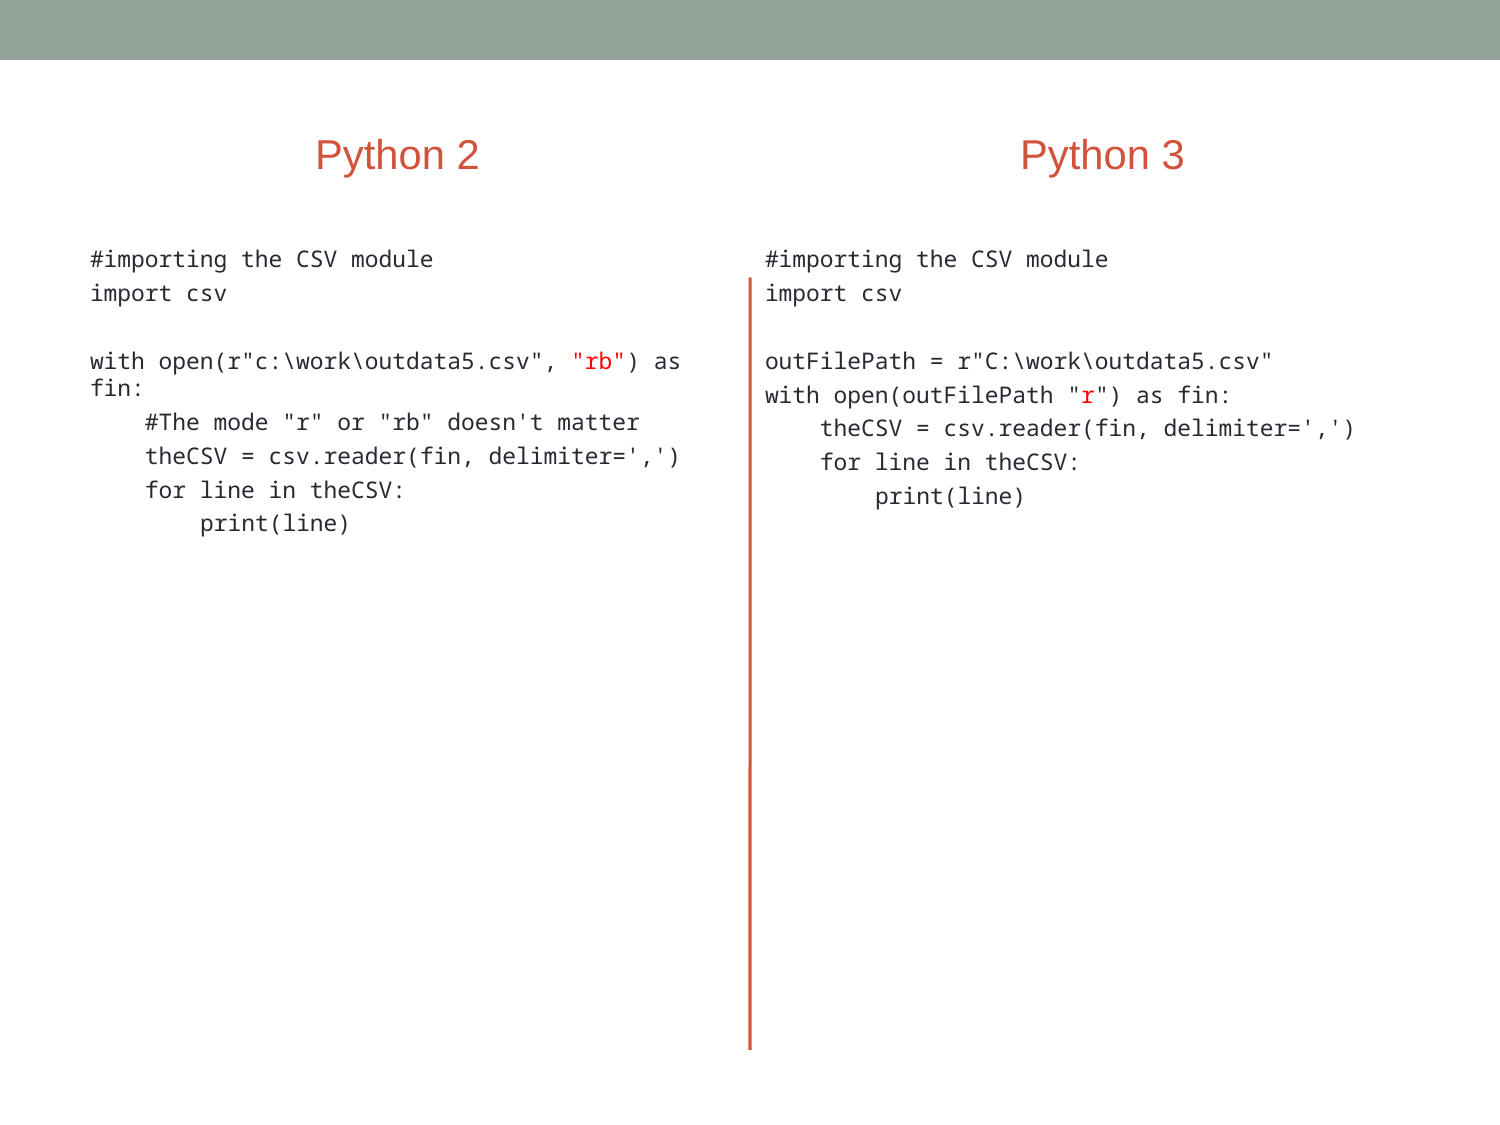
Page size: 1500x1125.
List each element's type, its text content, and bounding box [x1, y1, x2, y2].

list Python 2 [75, 99, 721, 205]
list #importing the CSV module import csv with open(r"c:\work\outdata5.csv", "rb") as fin: #The mode "r" or "rb" doesn't matter theCSV = csv.reader(fin, delimiter=',') for line in theCSV: print(line) [75, 237, 721, 1049]
list #importing the CSV module import csv outFilePath = r"C:\work\outdata5.csv" with open(outFilePath "r") as fin: theCSV = csv.reader(fin, delimiter=',') for line in theCSV: print(line) [750, 237, 1471, 1049]
list Python 3 [780, 99, 1426, 205]
